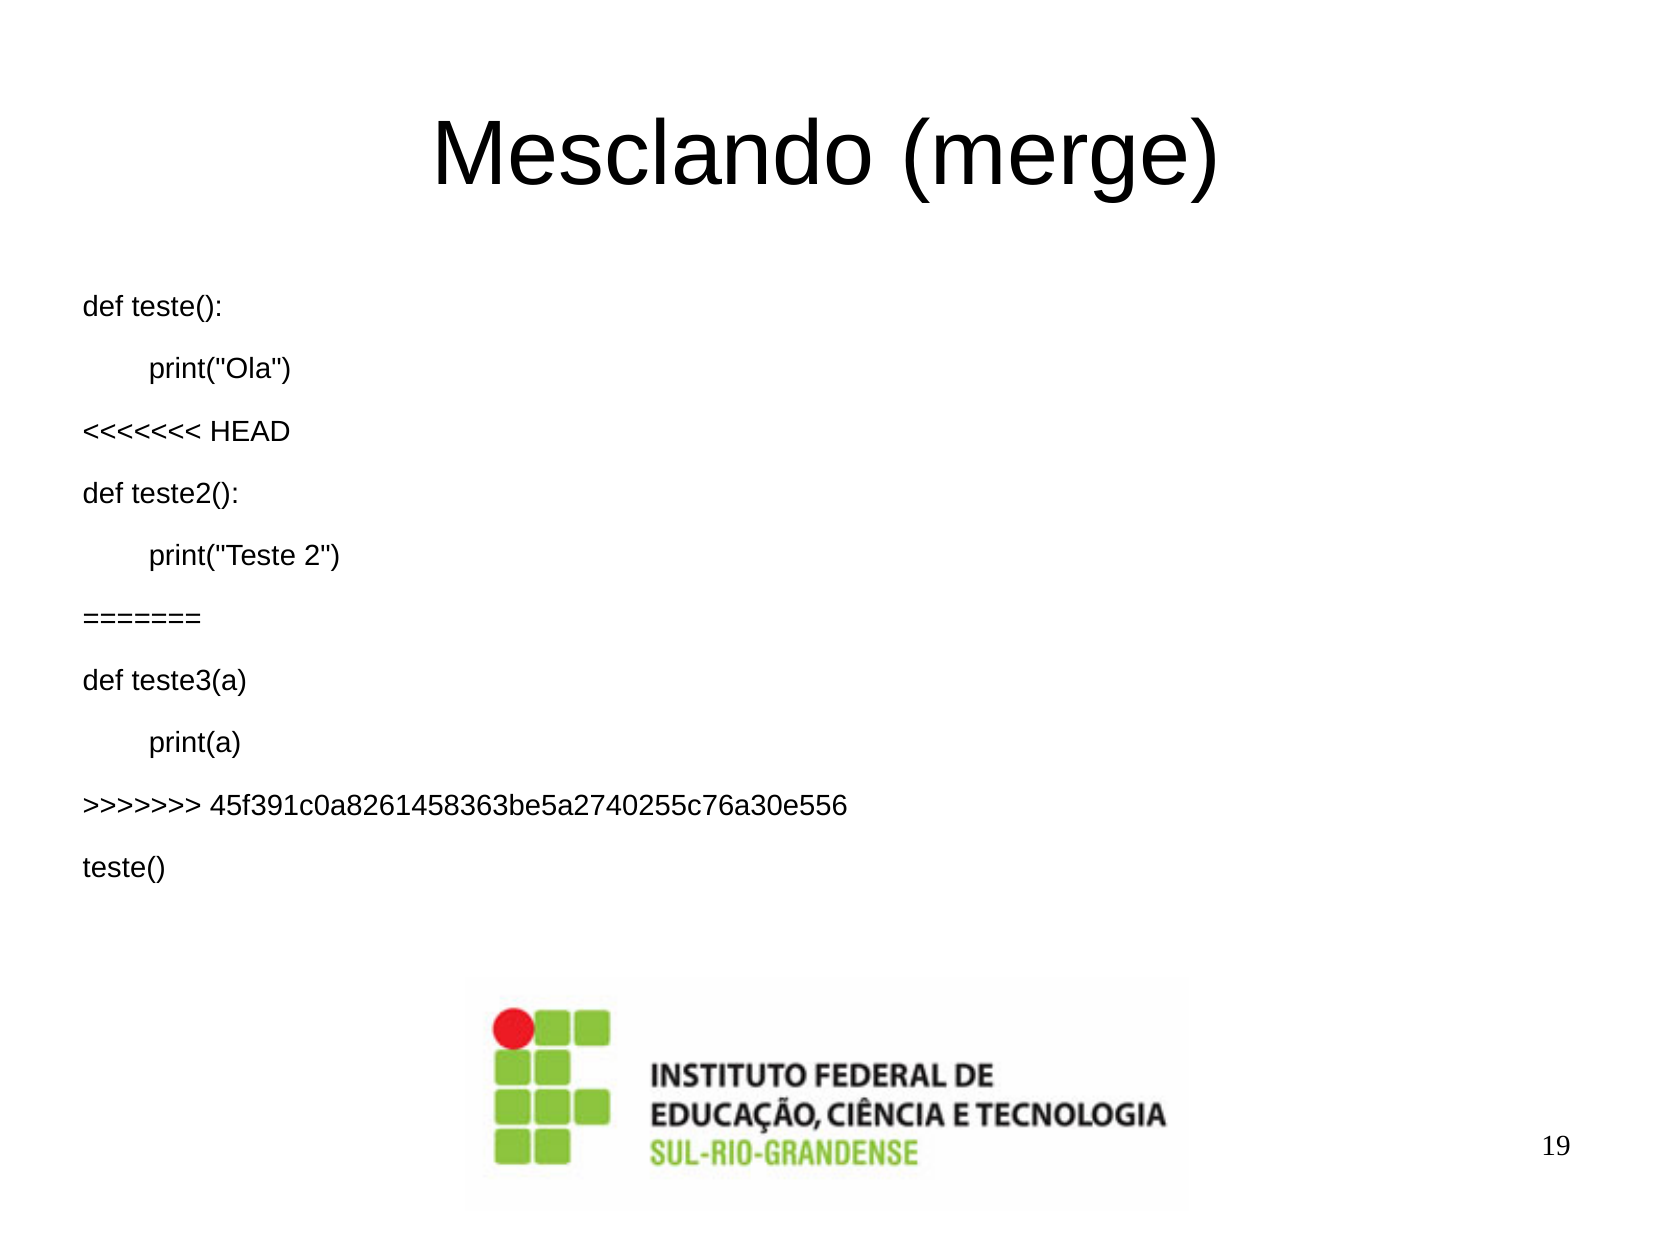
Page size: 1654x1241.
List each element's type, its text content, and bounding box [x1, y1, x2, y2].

list def teste(): print("Ola") <<<<<<< HEAD def teste2(): print("Teste 2") ======= def teste3(a) print(a) >>>>>>> 45f391c0a8261458363be5a2740255c76a30e556 teste() [82, 290, 1571, 1010]
title Mesclando (merge) [82, 49, 1571, 257]
picture [465, 1010, 1189, 1211]
